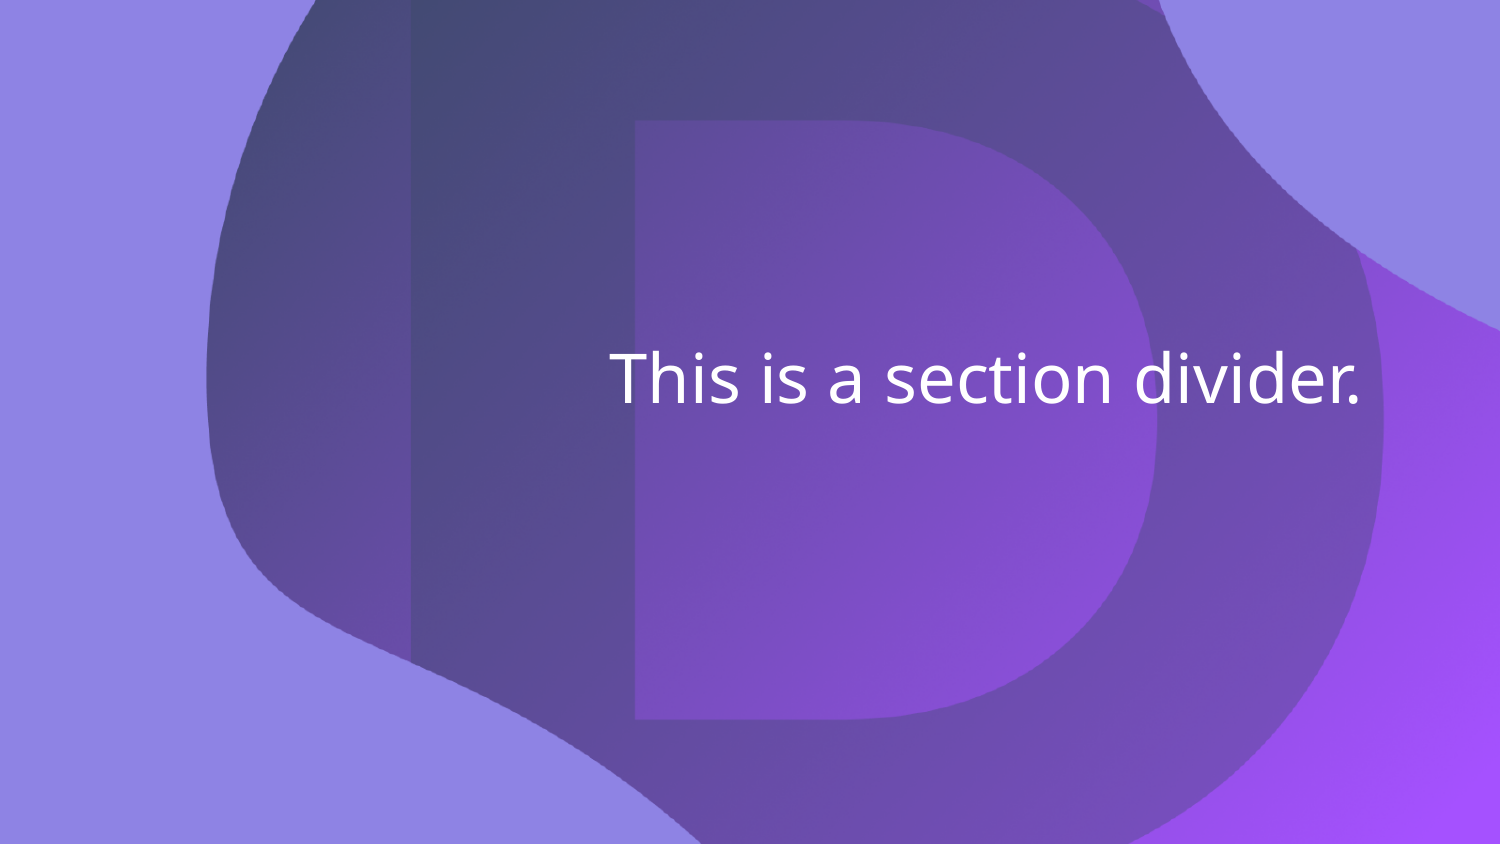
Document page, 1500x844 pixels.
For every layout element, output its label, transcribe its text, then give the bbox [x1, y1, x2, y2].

title This is a section divider. [471, 266, 1364, 489]
picture [0, 0, 1500, 844]
